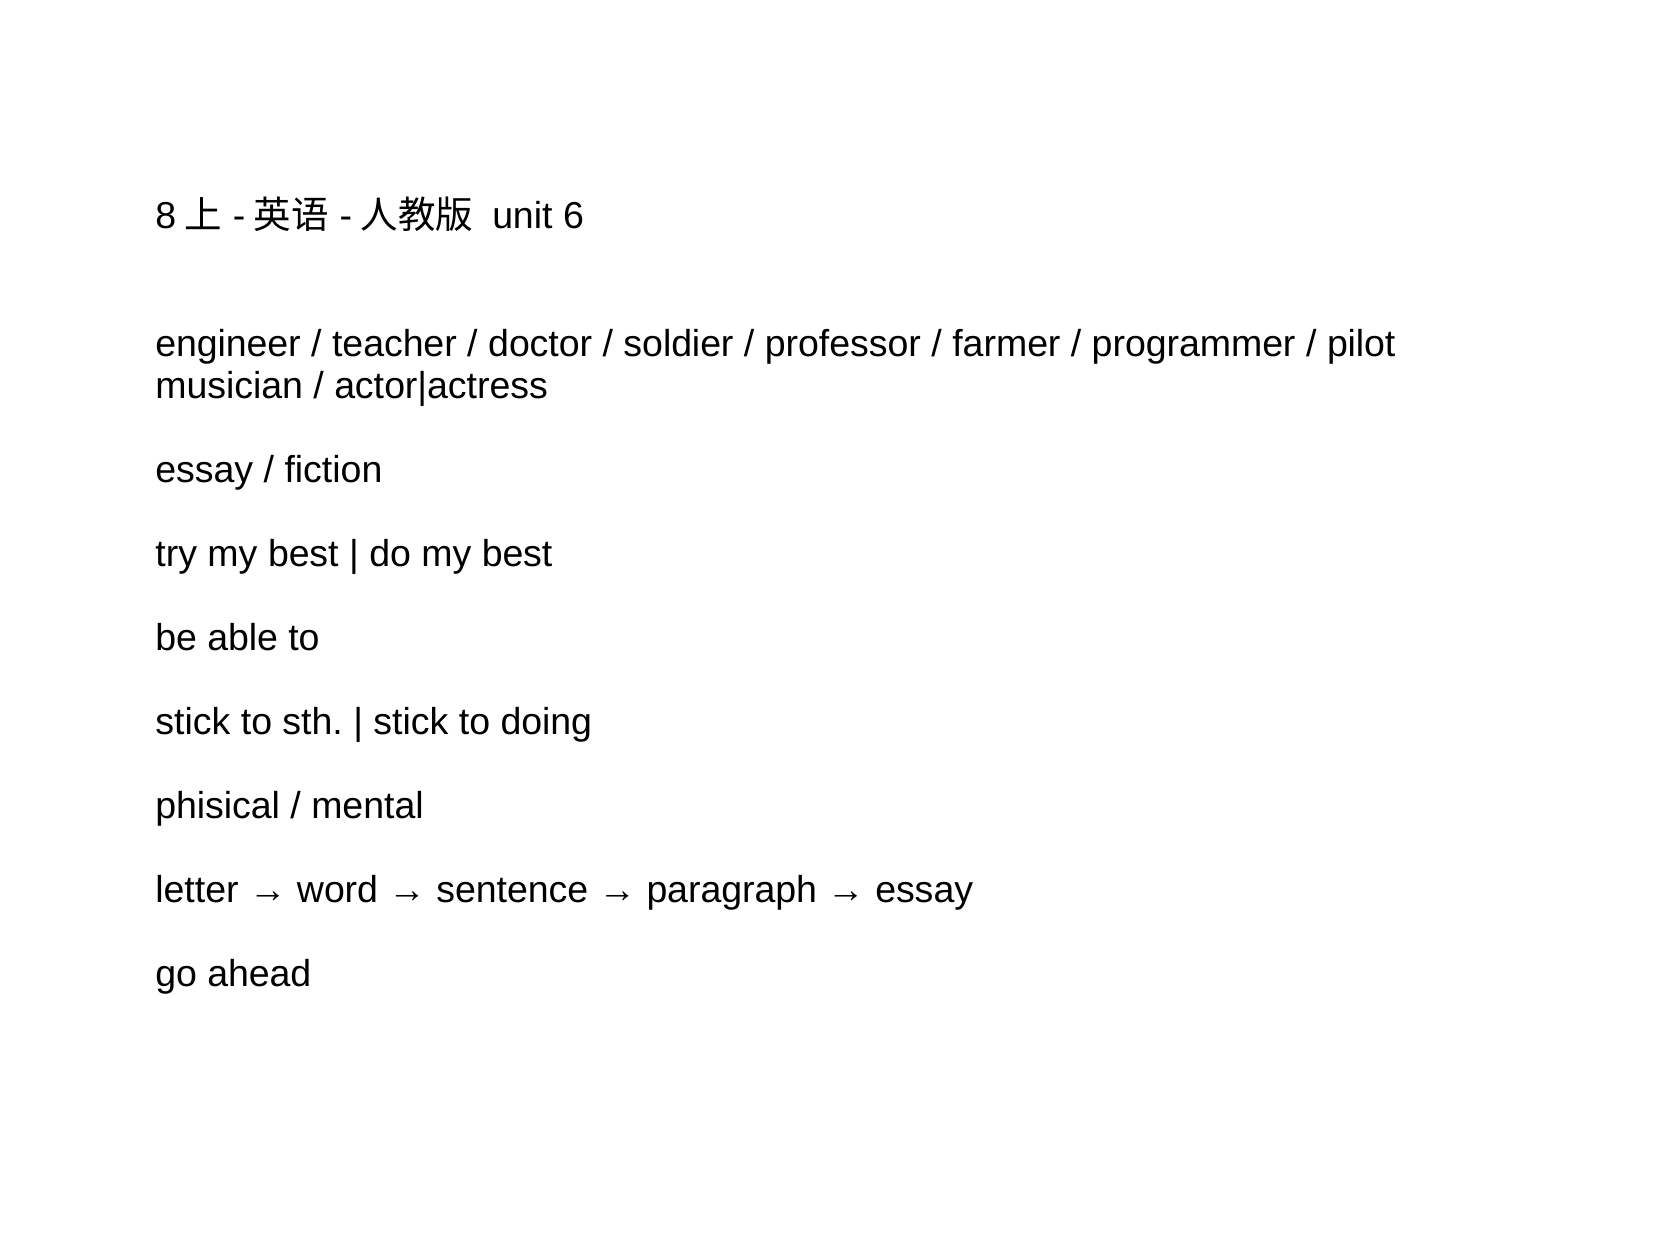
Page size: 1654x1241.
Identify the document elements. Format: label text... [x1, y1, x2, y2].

text_box 8上-英语-人教版 unit 6 engineer / teacher / doctor / soldier / professor / farmer / programmer / pilot musician / actor|actress essay / fiction try my best | do my best be able to stick to sth. | stick to doing phisical / mental letter → word → sentence → paragraph → essay go ahead [140, 177, 1506, 1075]
